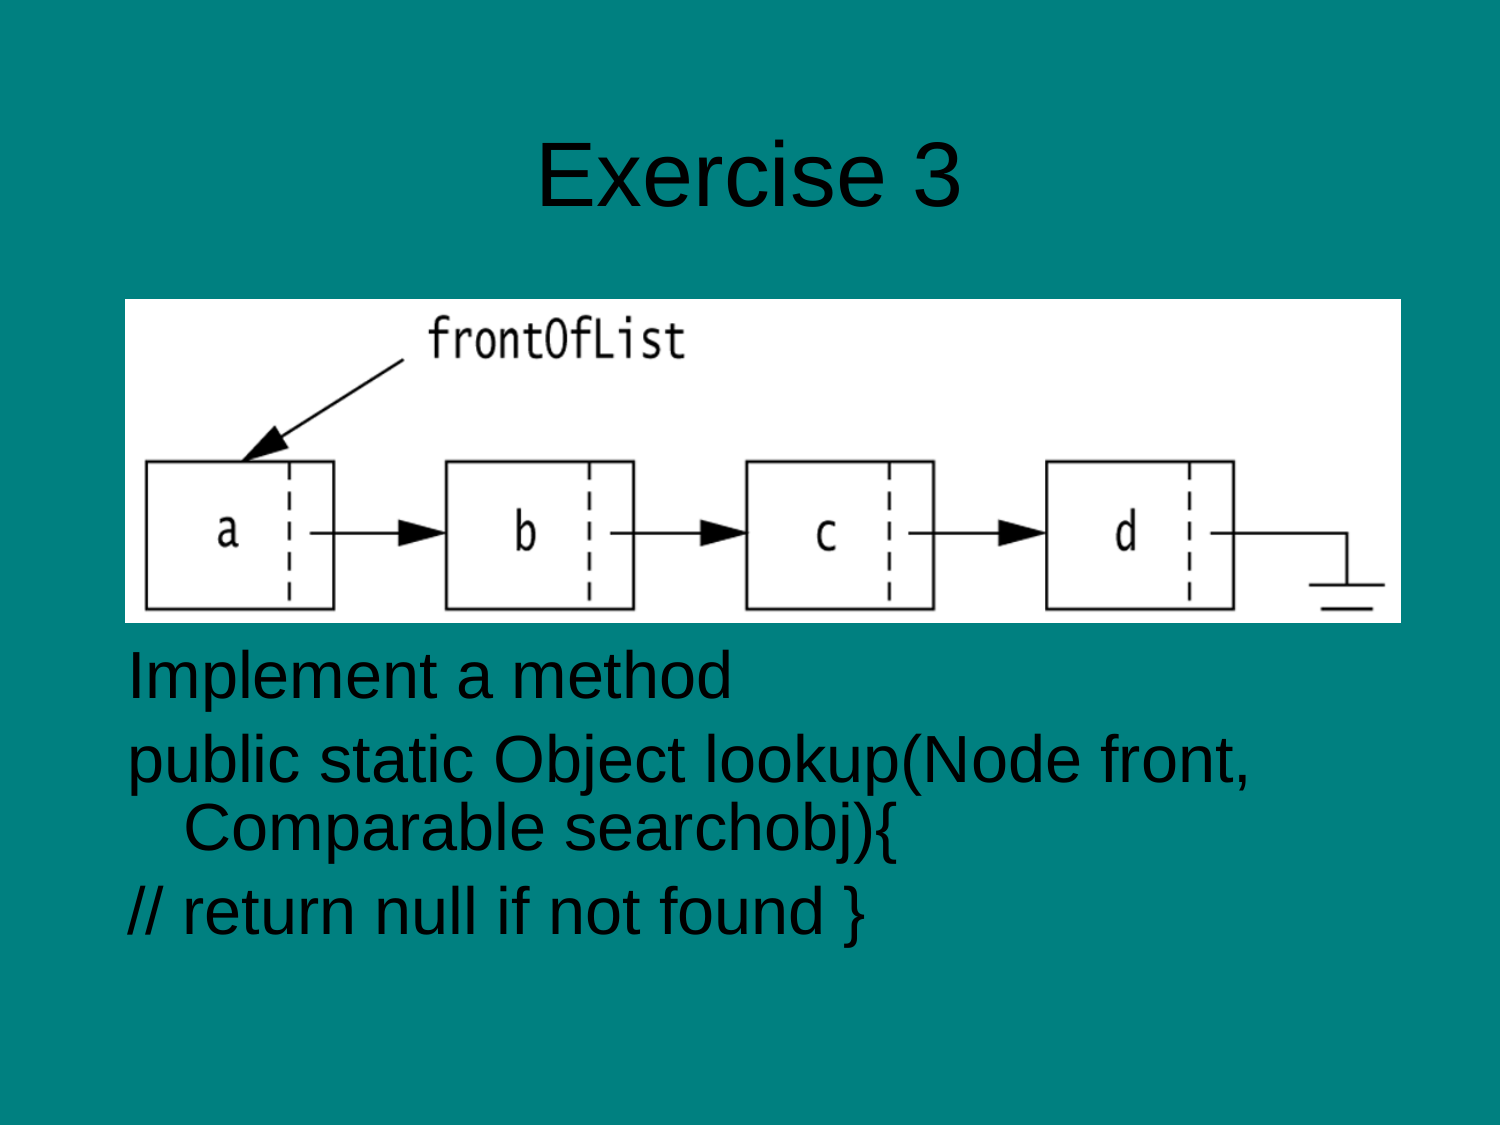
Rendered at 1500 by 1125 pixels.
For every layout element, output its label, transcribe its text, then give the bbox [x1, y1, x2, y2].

text_box [125, 299, 1401, 623]
title Exercise 3 [112, 99, 1388, 251]
list Implement a method public static Object lookup(Node front, Comparable searchobj){ // return null if not found } [112, 637, 1388, 1001]
